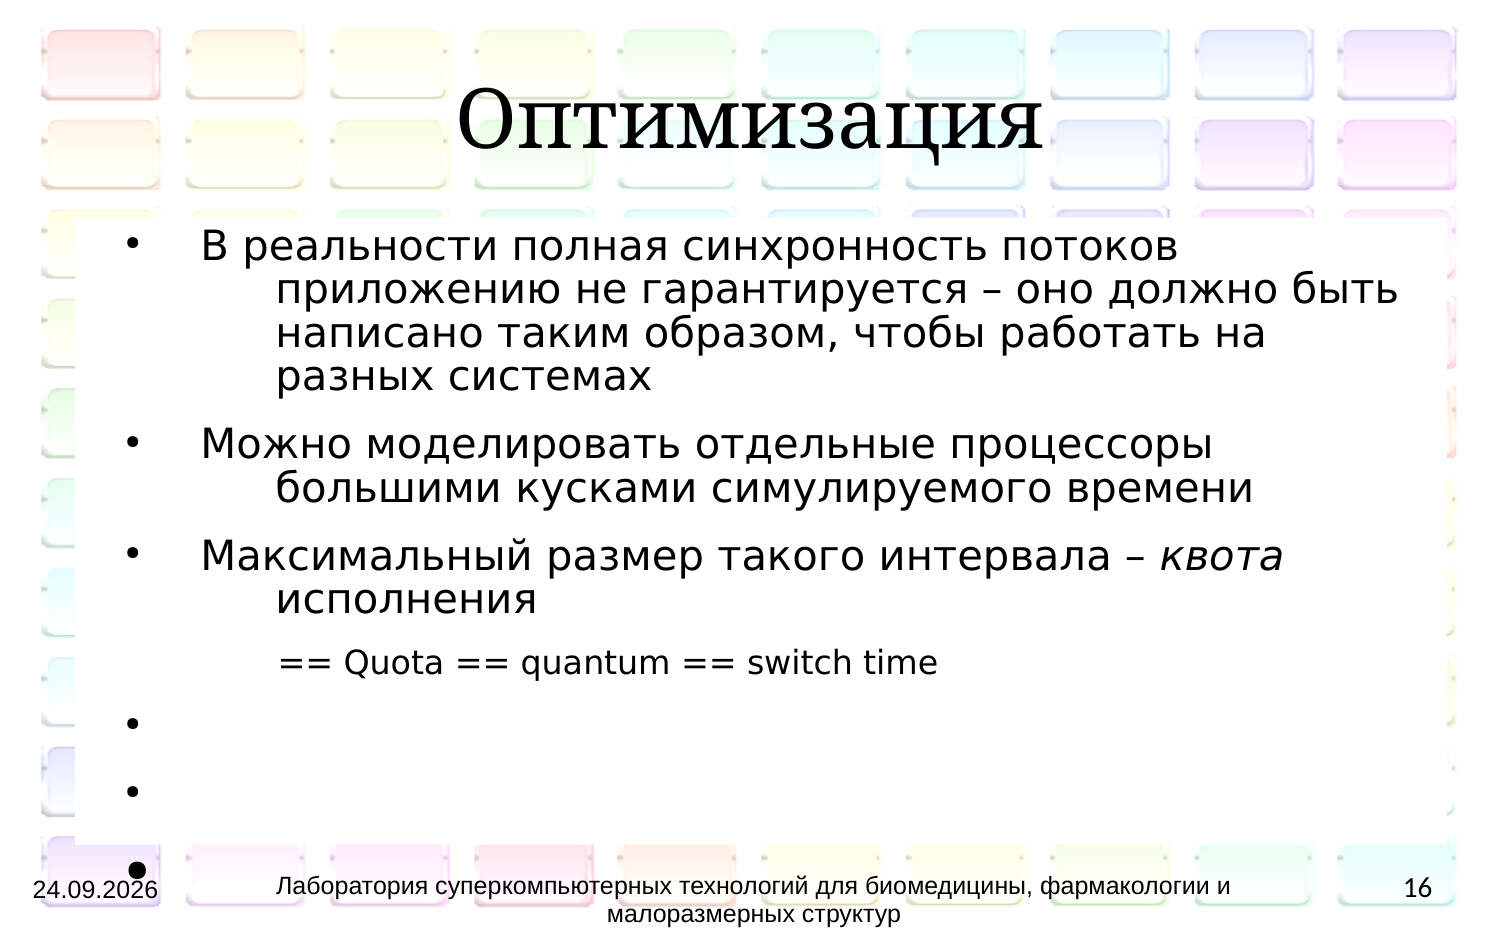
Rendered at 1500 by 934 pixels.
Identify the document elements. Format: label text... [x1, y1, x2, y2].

title Оптимизация [75, 37, 1426, 193]
text_box 25.10.2012 [17, 868, 184, 918]
text_box Лаборатория суперкомпьютерных технологий для биомедицины, фармакологии и малоразмерных структур [171, 864, 1338, 915]
text_box [1387, 868, 1473, 918]
list В реальности полная синхронность потоков приложению не гарантируется – оно должно быть написано таким образом, чтобы работать на разных системах Можно моделировать отдельные процессоры большими кусками симулируемого времени Максимальный размер такого интервала – квота исполнения == Quota == quantum == switch time [75, 217, 1447, 845]
